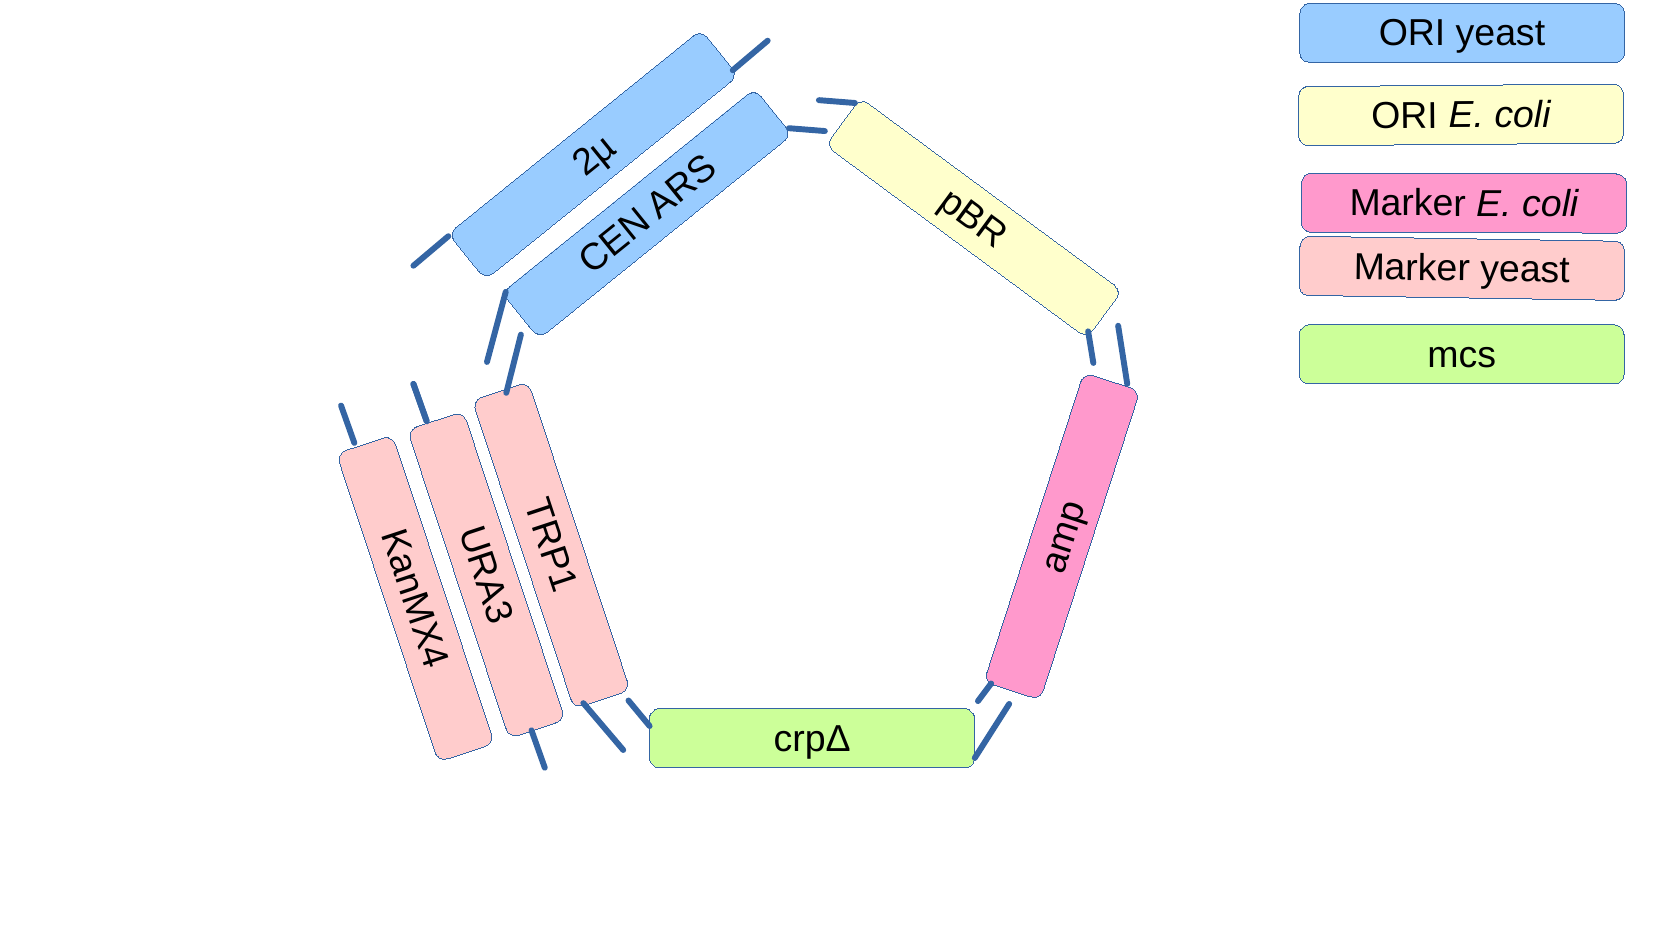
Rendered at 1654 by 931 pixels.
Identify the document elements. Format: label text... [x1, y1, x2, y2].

text_box CEN ARS [507, 92, 788, 335]
text_box Marker yeast [1299, 236, 1625, 301]
text_box mcs [1299, 324, 1625, 384]
text_box Marker E. coli [1301, 173, 1627, 234]
text_box URA3 [410, 414, 563, 736]
text_box ORI yeast [1299, 3, 1625, 63]
text_box crpΔ [649, 708, 975, 768]
text_box amp [986, 375, 1138, 698]
text_box pBR [829, 101, 1119, 335]
text_box ORI E. coli [1298, 84, 1624, 146]
text_box KanMX4 [339, 437, 492, 760]
text_box 2µ [452, 33, 735, 276]
text_box TRP1 [474, 384, 628, 706]
